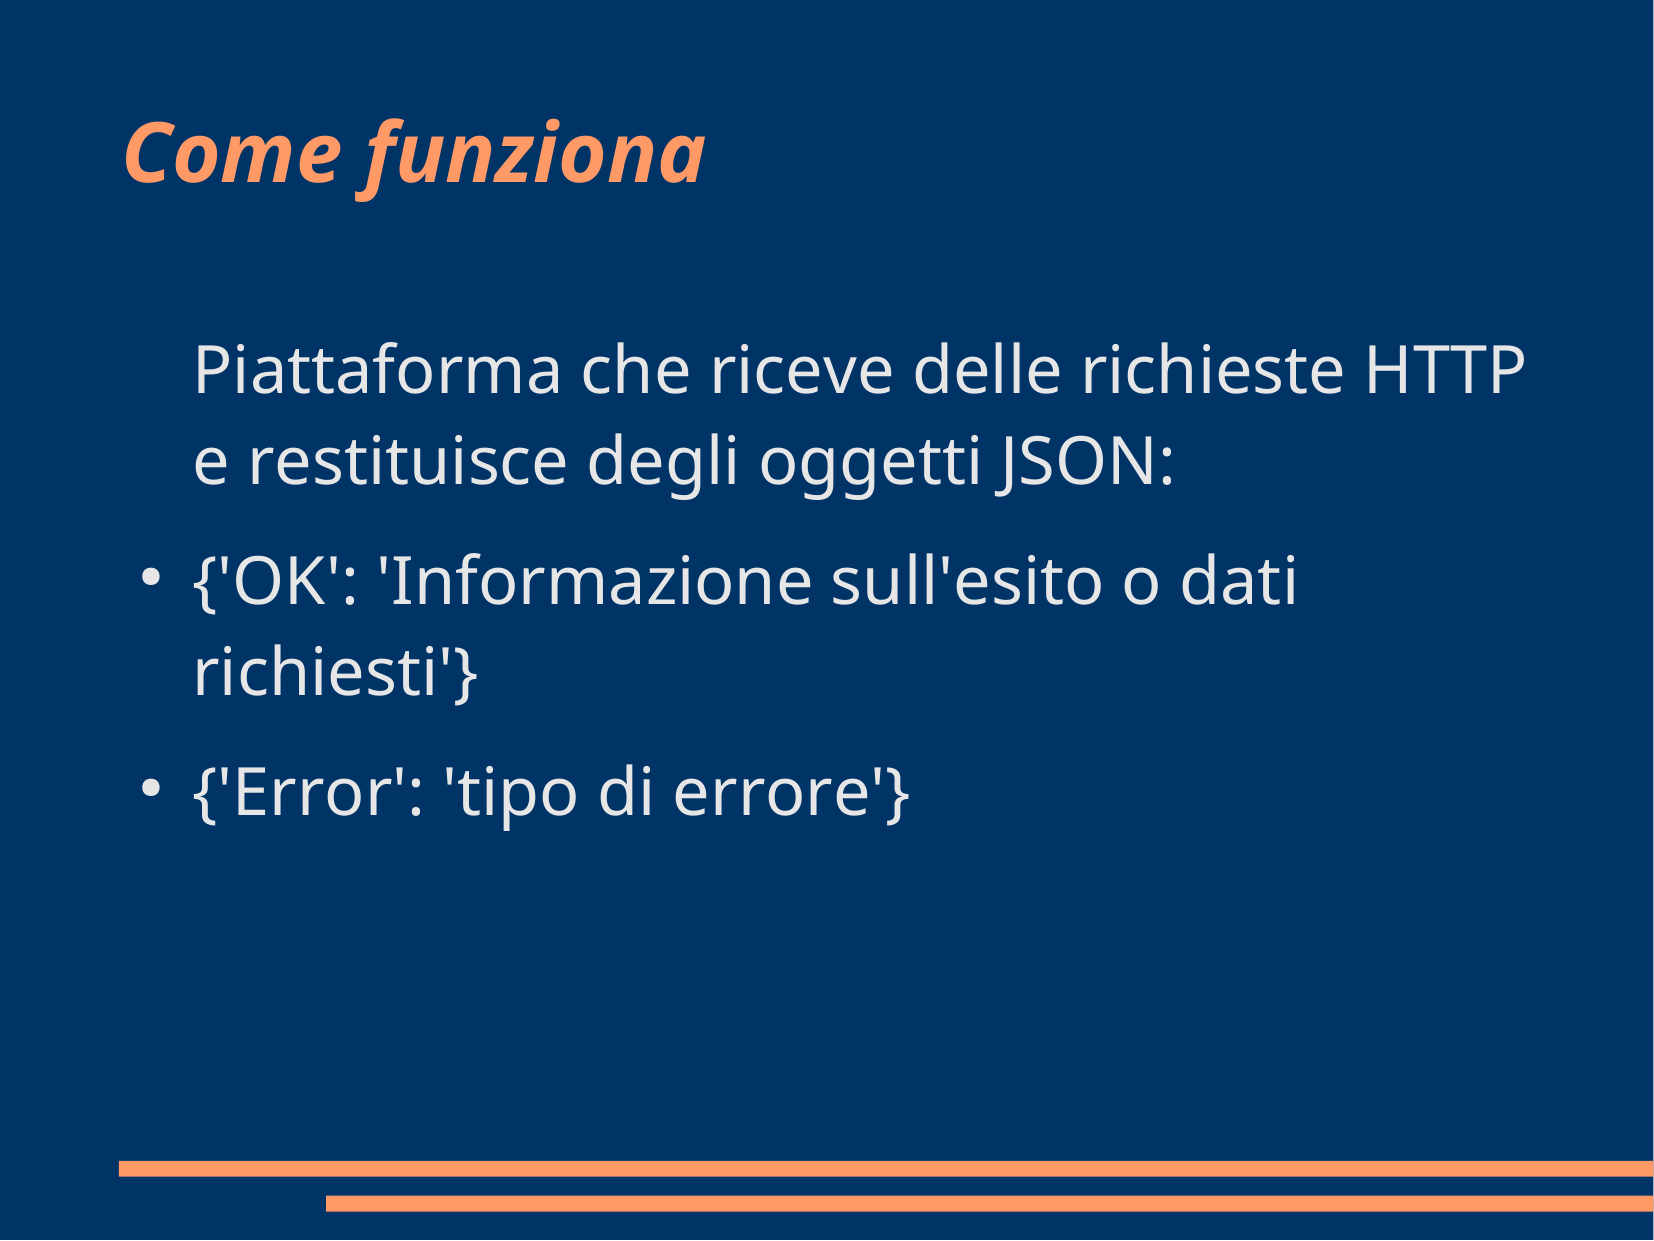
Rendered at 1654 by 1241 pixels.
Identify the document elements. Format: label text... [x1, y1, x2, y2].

list Piattaforma che riceve delle richieste HTTP e restituisce degli oggetti JSON: {'OK': 'Informazione sull'esito o dati richiesti'} {'Error': 'tipo di errore'} [121, 322, 1561, 1132]
title Come funziona [121, 46, 1534, 254]
